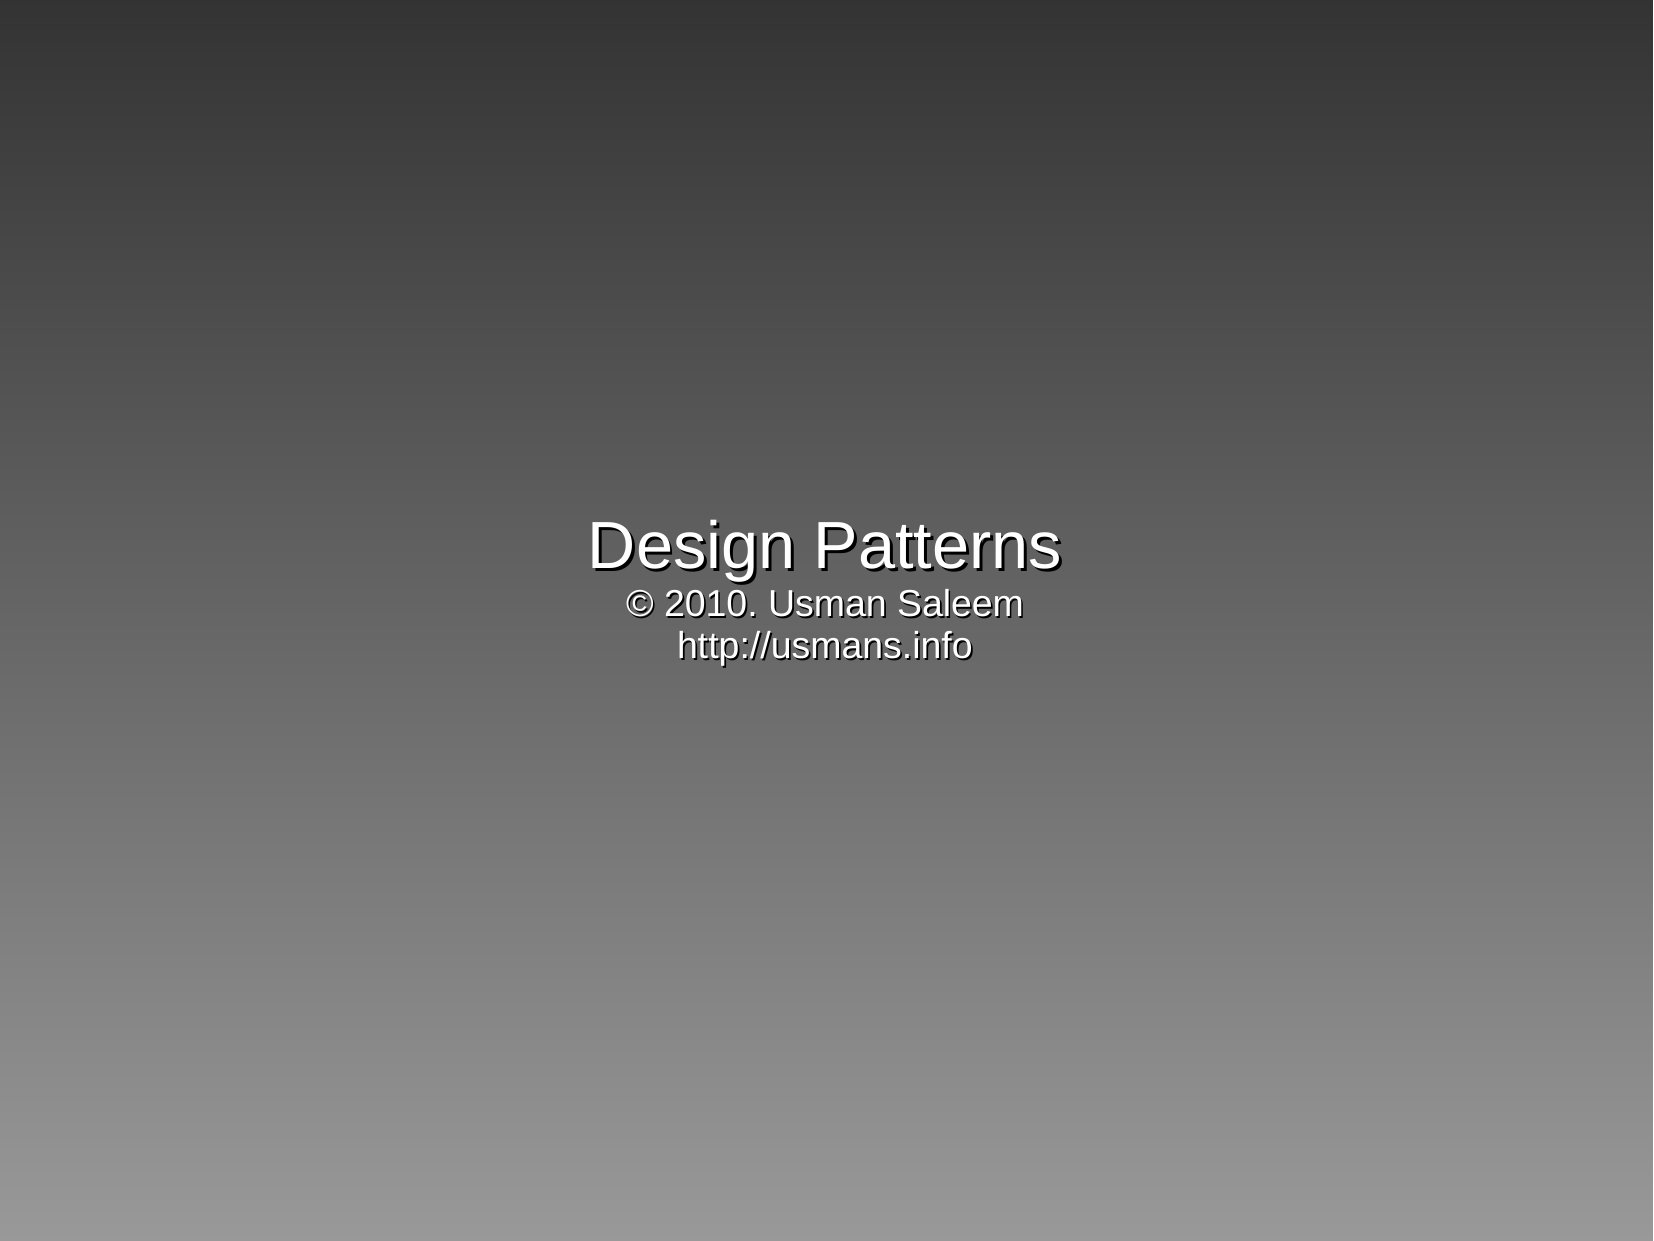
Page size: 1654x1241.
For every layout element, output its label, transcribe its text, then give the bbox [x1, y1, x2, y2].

subtitle Design Patterns © 2010. Usman Saleem http://usmans.info [37, 49, 1613, 1126]
